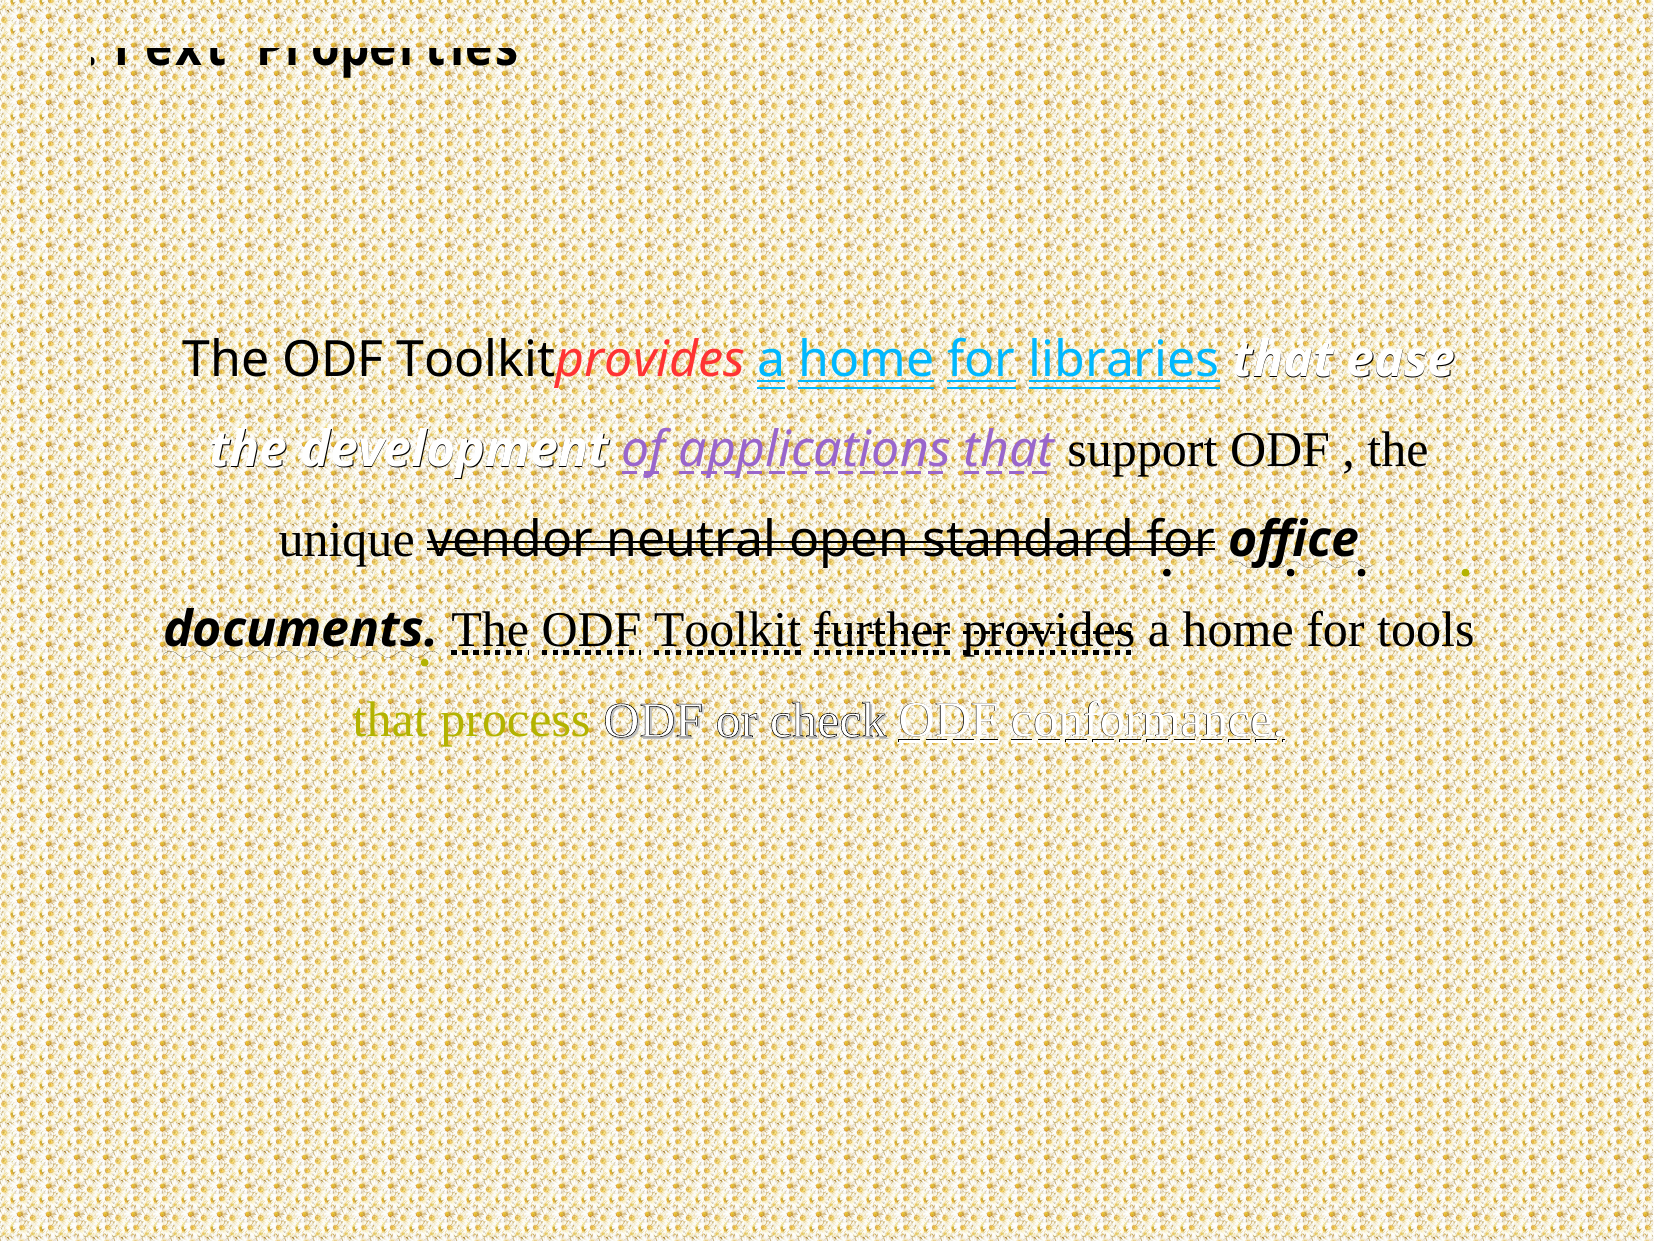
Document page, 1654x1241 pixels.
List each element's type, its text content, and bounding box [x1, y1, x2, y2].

picture [0, 0, 1654, 1241]
title The ODF Toolkitprovides a home for libraries that ease the development of applications that support ODF , the unique vendor neutral open standard for office documents. The ODF Toolkit further provides a home for tools that process ODF or check ODF conformance. [162, 224, 1476, 820]
chart [91, 48, 1097, 225]
